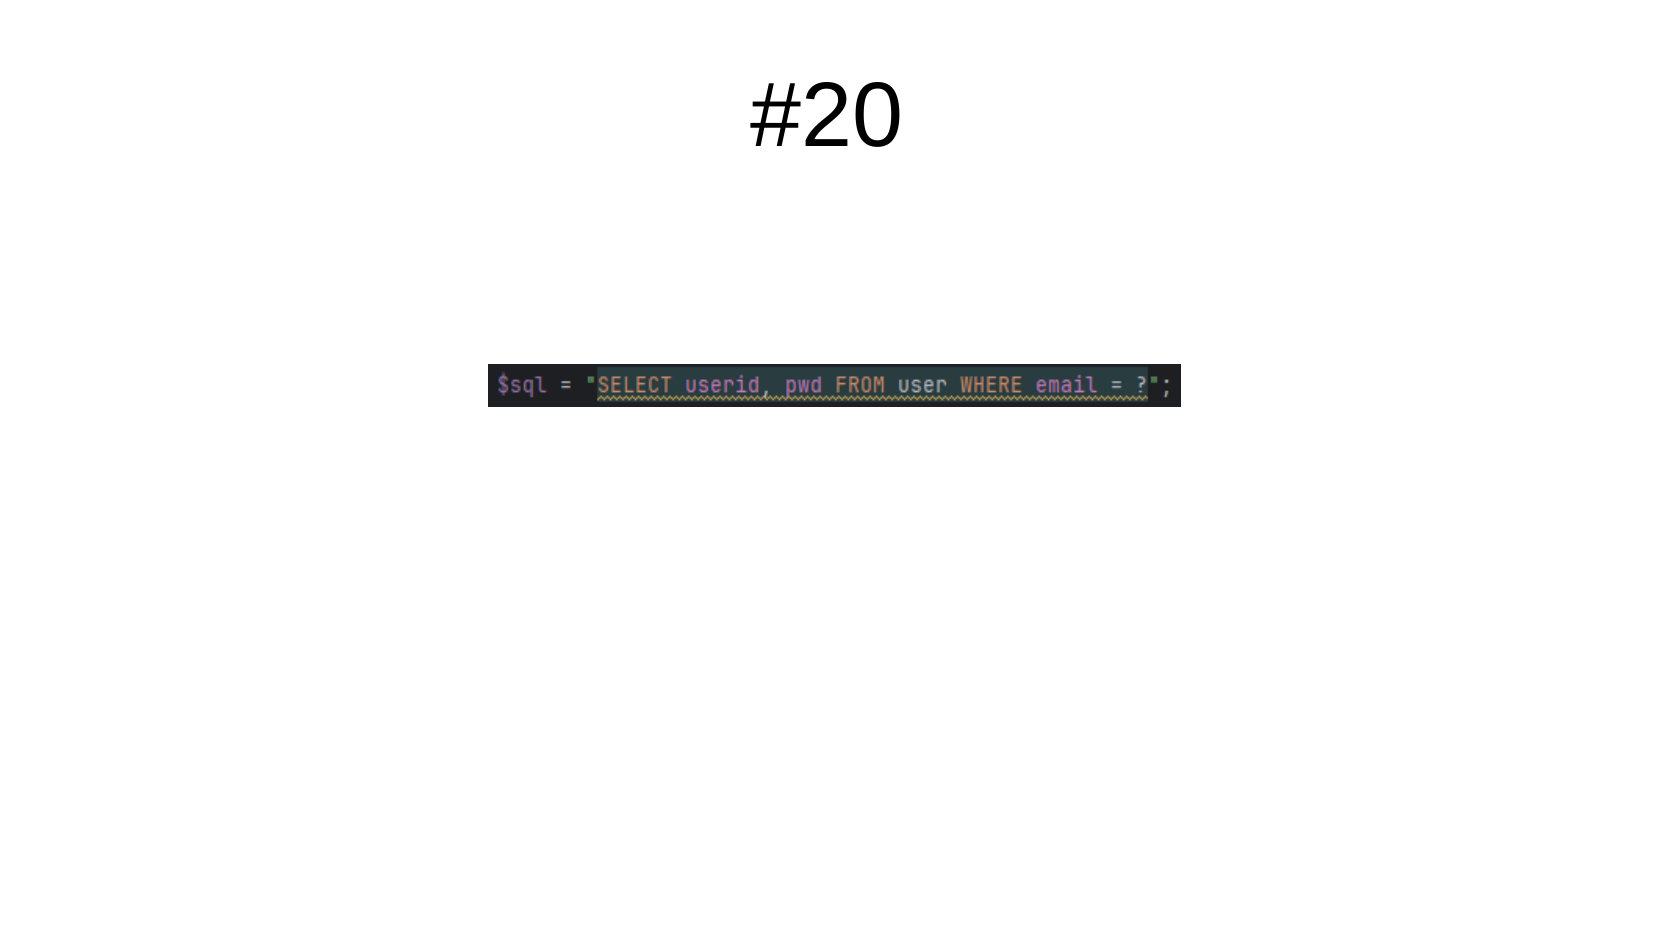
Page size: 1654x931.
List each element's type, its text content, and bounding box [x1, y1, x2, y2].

picture [488, 364, 1181, 408]
title #20 [82, 37, 1571, 193]
